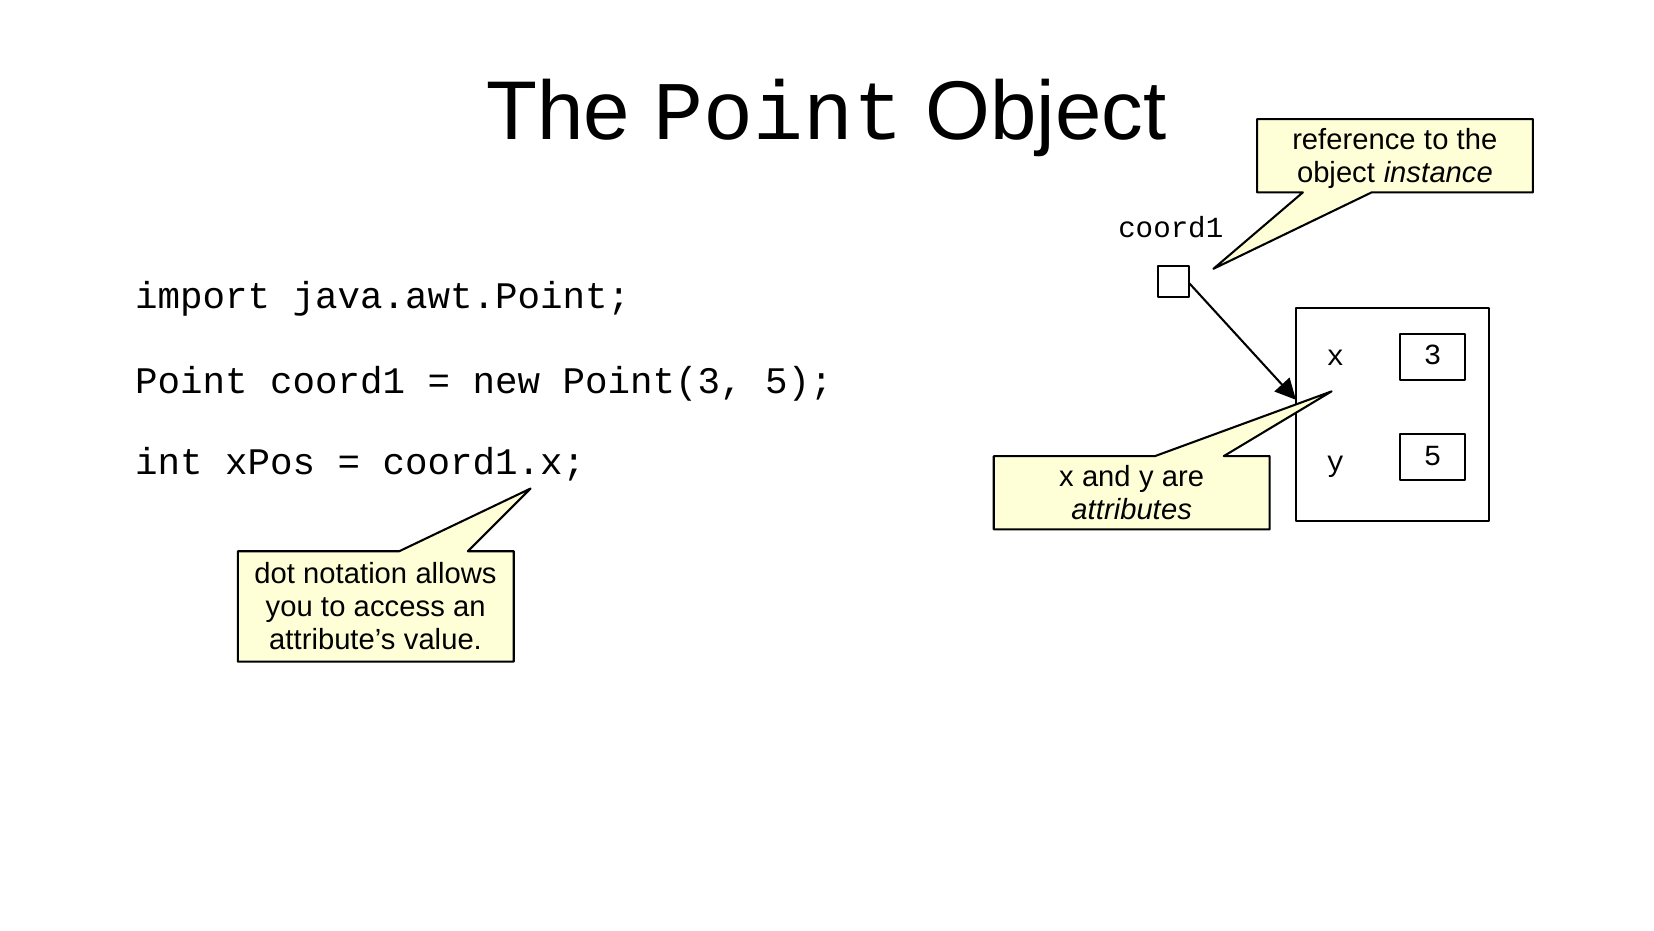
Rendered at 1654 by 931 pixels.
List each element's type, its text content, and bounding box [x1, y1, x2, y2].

text_box dot notation allows you to access an attribute’s value. [237, 488, 531, 662]
text_box 3 [1400, 333, 1466, 381]
text_box import java.awt.Point; Point coord1 = new Point(3, 5); [120, 270, 938, 413]
text_box [1295, 308, 1490, 521]
text_box 5 [1400, 433, 1466, 481]
text_box [1157, 265, 1189, 297]
text_box x and y are attributes [993, 391, 1332, 530]
title The Point Object [82, 37, 1571, 193]
text_box coord1 [1103, 205, 1239, 254]
text_box y [1311, 440, 1388, 489]
text_box x [1311, 333, 1388, 382]
text_box int xPos = coord1.x; [120, 435, 938, 513]
text_box reference to the object instance [1213, 119, 1533, 269]
